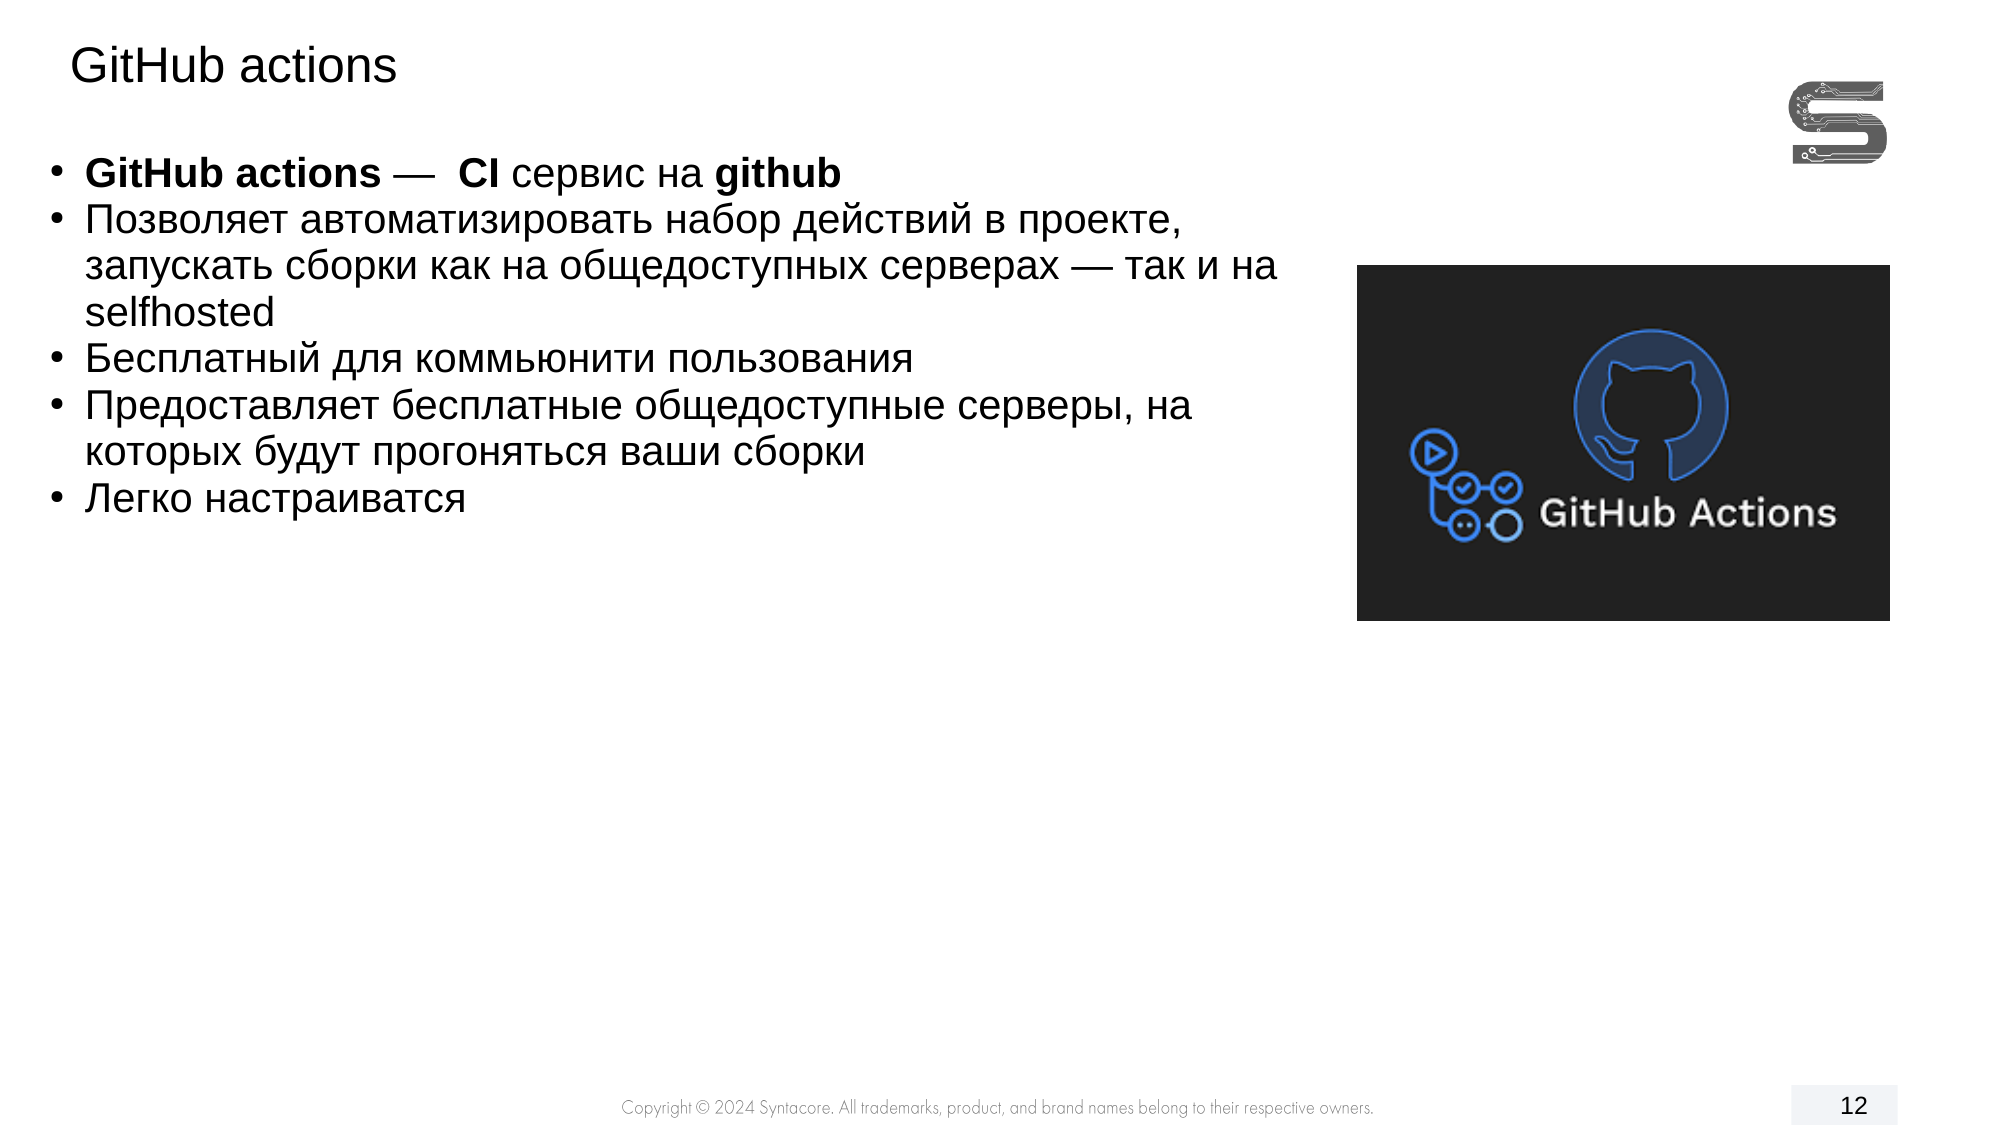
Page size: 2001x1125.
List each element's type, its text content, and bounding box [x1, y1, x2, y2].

picture [1788, 81, 1887, 164]
text_box GitHub actions [0, 29, 468, 101]
text_box <number> [1825, 1084, 1969, 1125]
text_box GitHub actions — CI сервис на github Позволяет автоматизировать набор действий в проекте, запускать сборки как на общедоступных серверах — так и на selfhosted Бесплатный для коммьюнити пользования Предоставляет бесплатные общедоступные серверы, на которых будут прогоняться ваши сборки Легко настраиватся [34, 141, 1329, 529]
picture [621, 1094, 1381, 1119]
picture [1357, 265, 1890, 621]
